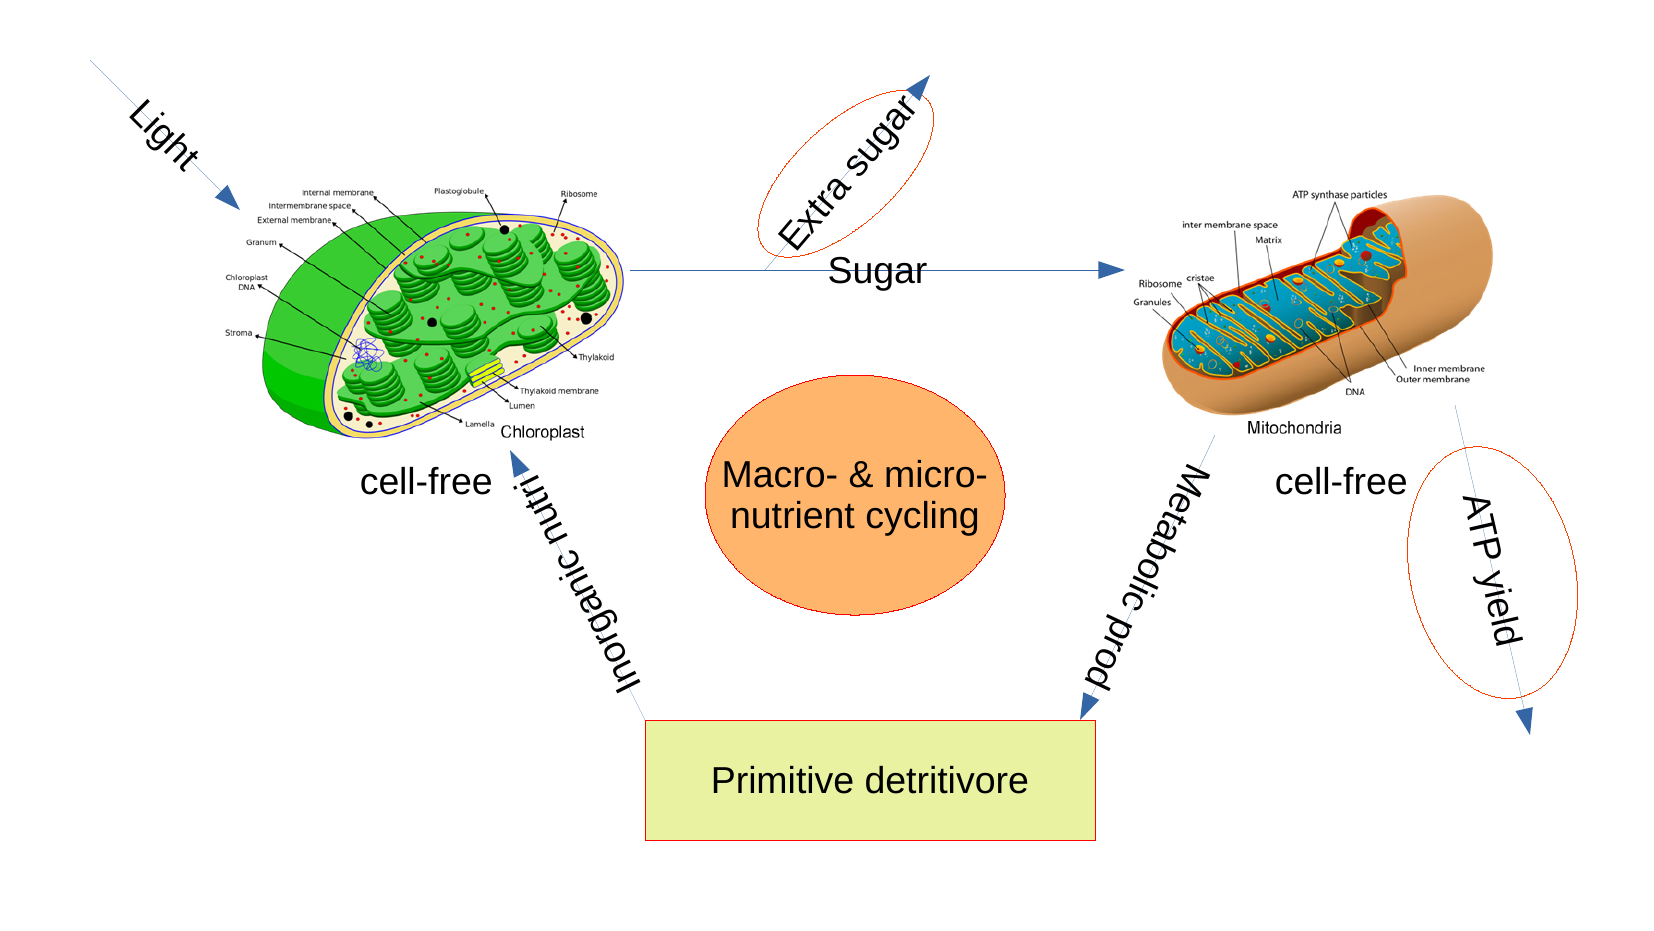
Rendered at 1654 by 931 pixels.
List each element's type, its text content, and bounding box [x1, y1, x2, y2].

text_box [1507, 630, 1512, 639]
text_box [1501, 602, 1506, 612]
text_box [1407, 448, 1521, 699]
text_box Macro- & micro- nutrient cycling [705, 375, 1006, 616]
text_box [876, 129, 883, 136]
text_box [1486, 578, 1495, 583]
text_box [865, 146, 877, 158]
picture [210, 154, 631, 451]
text_box cell-free [345, 453, 511, 511]
text_box [778, 95, 934, 258]
text_box [836, 186, 843, 197]
text_box [1487, 541, 1498, 555]
text_box [1465, 446, 1578, 697]
picture [1125, 150, 1515, 446]
text_box [757, 90, 912, 256]
text_box [1478, 502, 1487, 508]
text_box [895, 116, 902, 127]
text_box [878, 130, 890, 142]
text_box [1496, 630, 1508, 641]
text_box cell-free [1260, 453, 1426, 511]
text_box Primitive detritivore [645, 720, 1096, 841]
